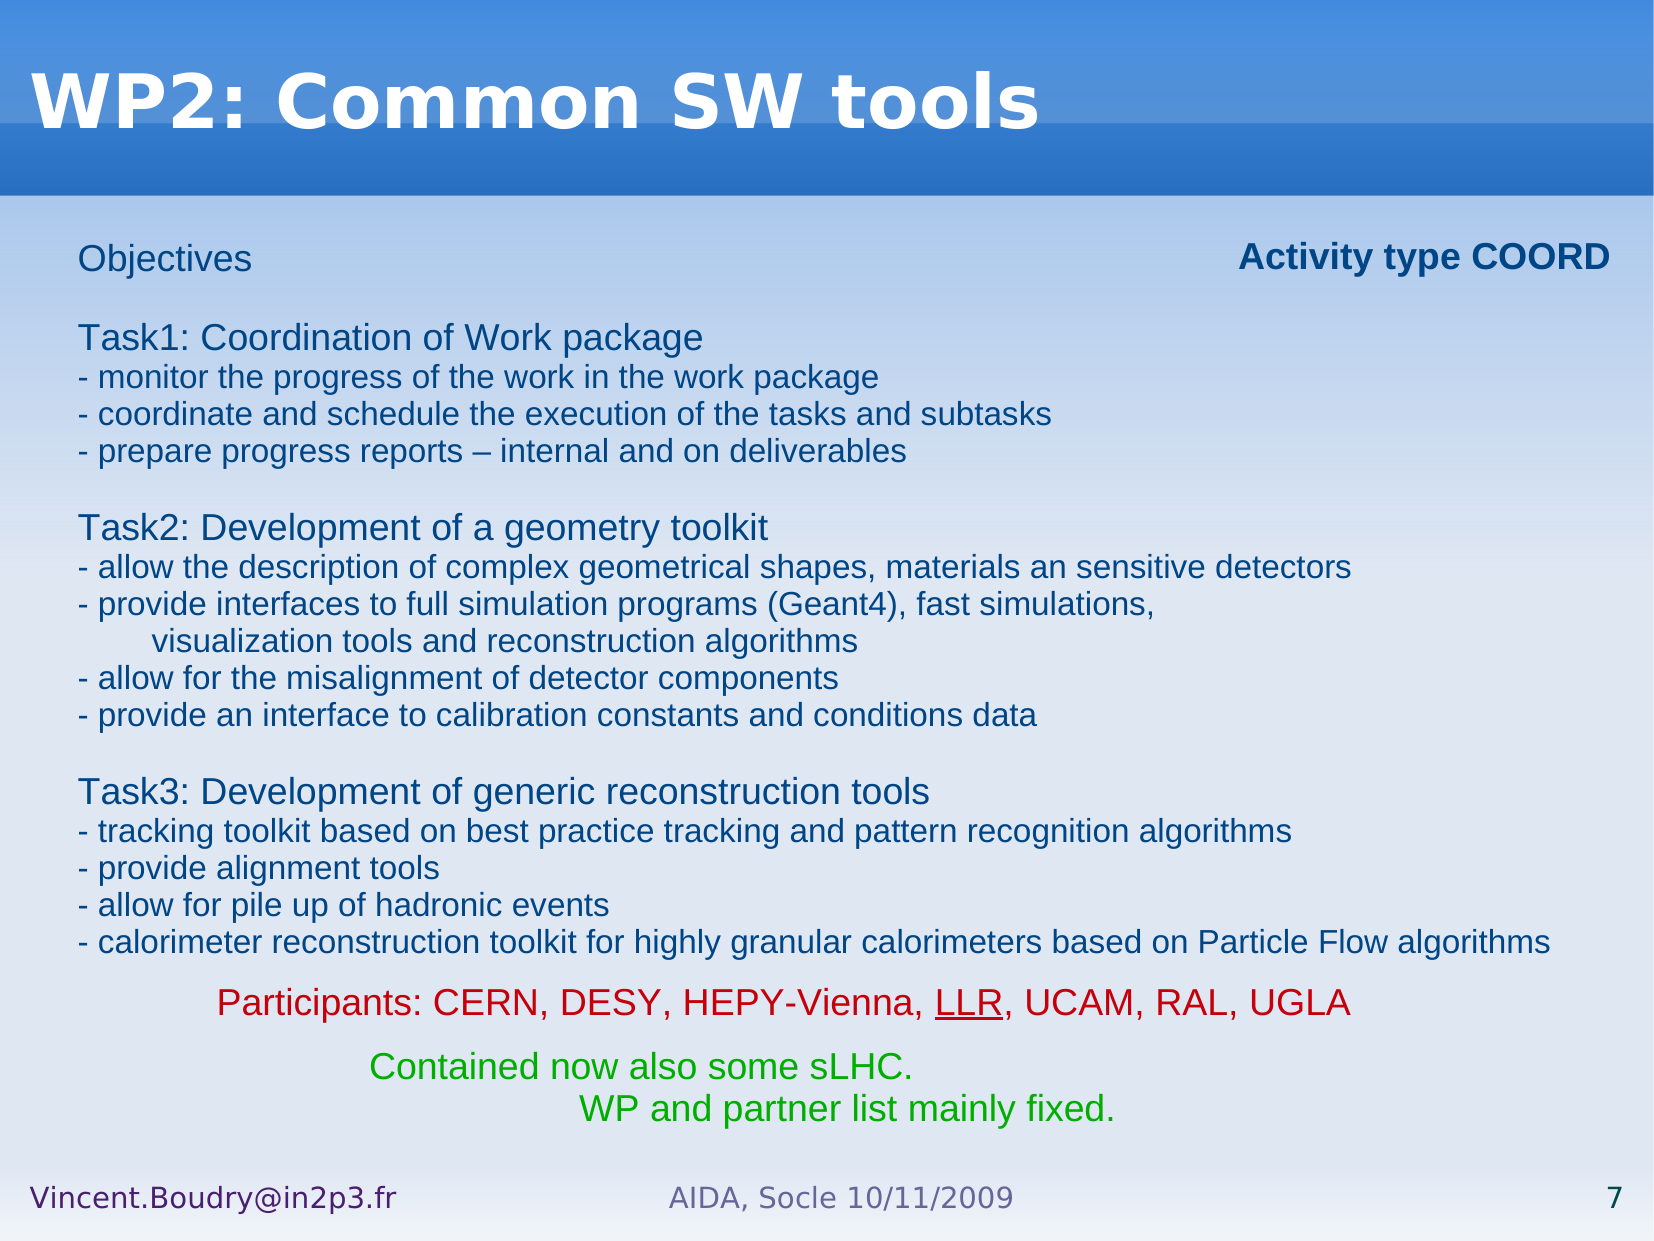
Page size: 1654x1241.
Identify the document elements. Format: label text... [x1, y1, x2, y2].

text_box Activity type COORD [1223, 227, 1627, 285]
text_box Contained now also some sLHC. WP and partner list mainly fixed. [354, 1038, 1292, 1138]
text_box Participants: CERN, DESY, HEPY-Vienna, LLR, UCAM, RAL, UGLA [201, 973, 1359, 1031]
text_box Objectives Task1: Coordination of Work package - monitor the progress of the work in the work package - coordinate and schedule the execution of the tasks and subtasks - prepare progress reports – internal and on deliverables Task2: Development of a geometry toolkit - allow the description of complex geometrical shapes, materials an sensitive detectors - provide interfaces to full simulation programs (Geant4), fast simulations, visualization tools and reconstruction algorithms - allow for the misalignment of detector components - provide an interface to calibration constants and conditions data Task3: Development of generic reconstruction tools - tracking toolkit based on best practice tracking and pattern recognition algorithms - provide alignment tools - allow for pile up of hadronic events - calorimeter reconstruction toolkit for highly granular calorimeters based on Particle Flow algorithms [63, 229, 1606, 972]
picture [0, 0, 1654, 1241]
title WP2: Common SW tools [29, 0, 1654, 207]
